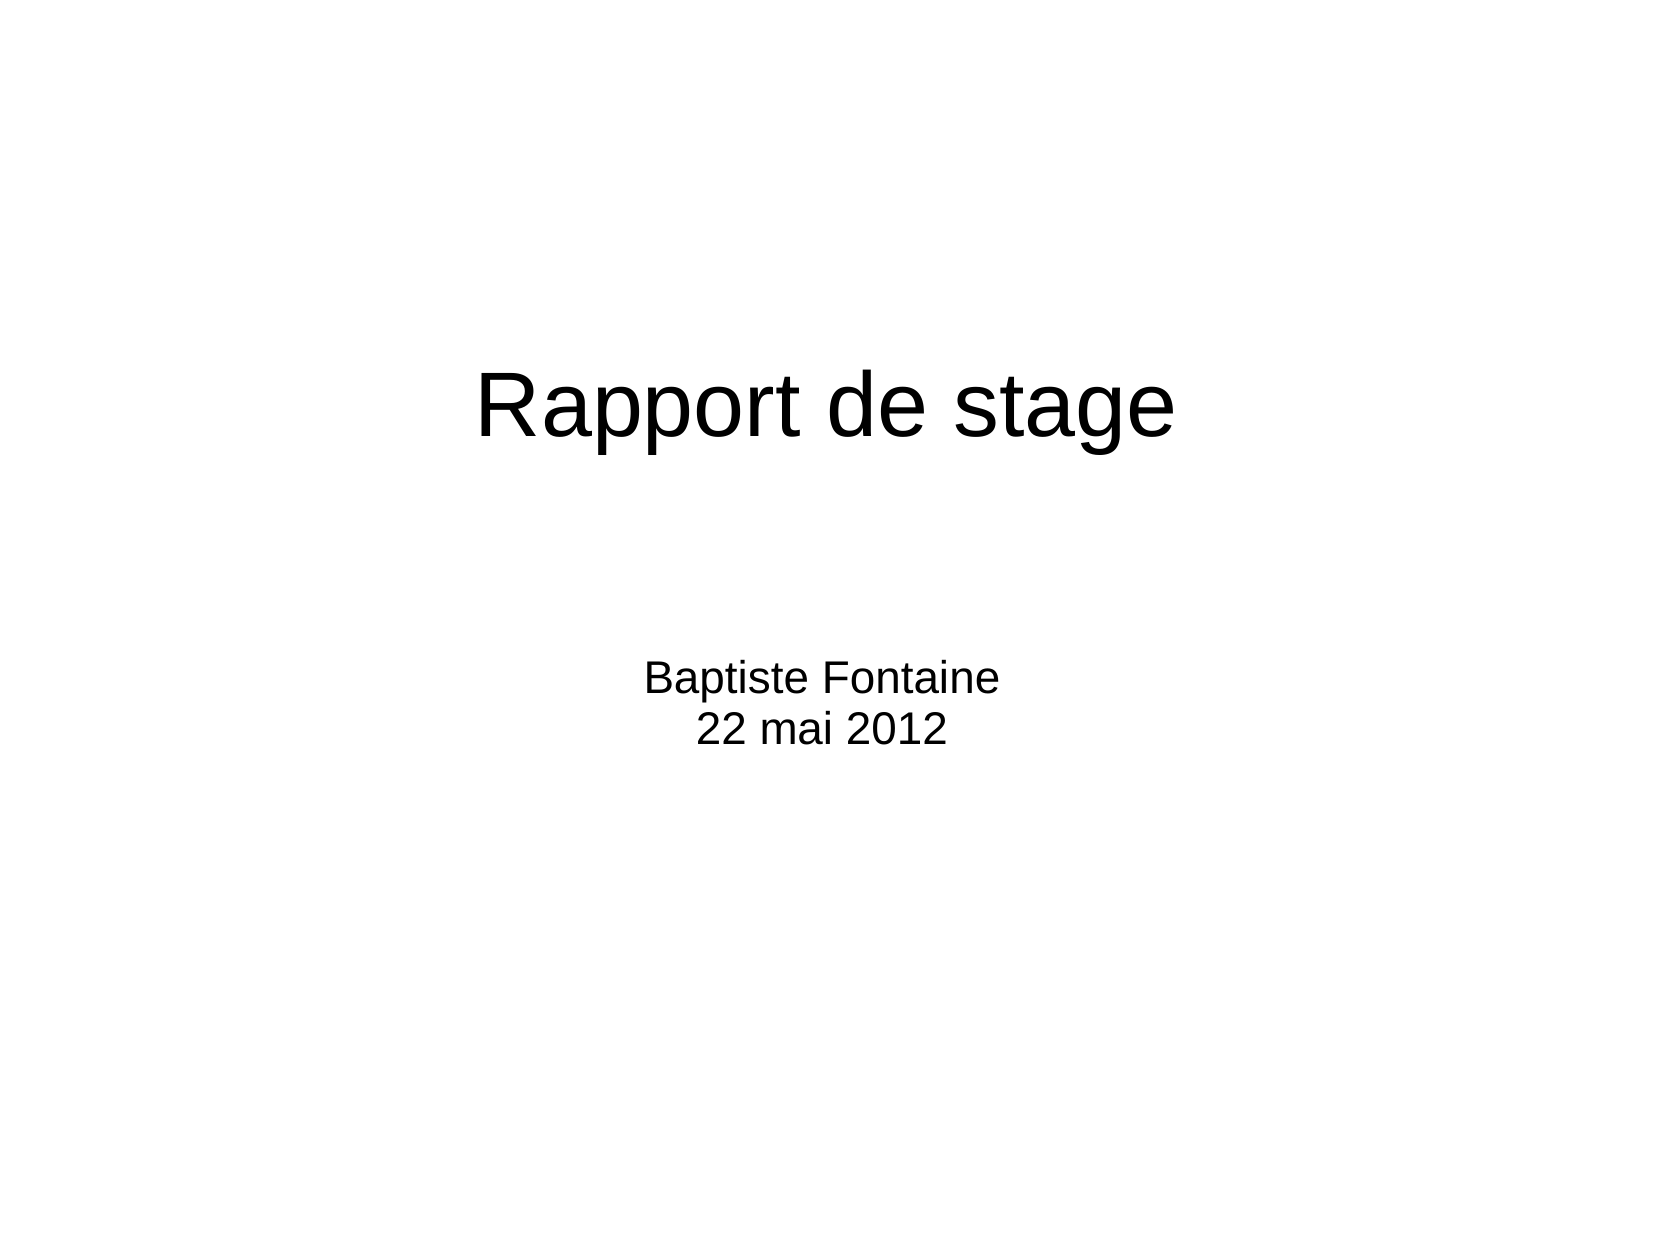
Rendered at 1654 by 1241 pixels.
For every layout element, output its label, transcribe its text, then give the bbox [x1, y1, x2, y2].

subtitle Baptiste Fontaine 22 mai 2012 [590, 591, 1054, 815]
title Rapport de stage [82, 300, 1571, 508]
